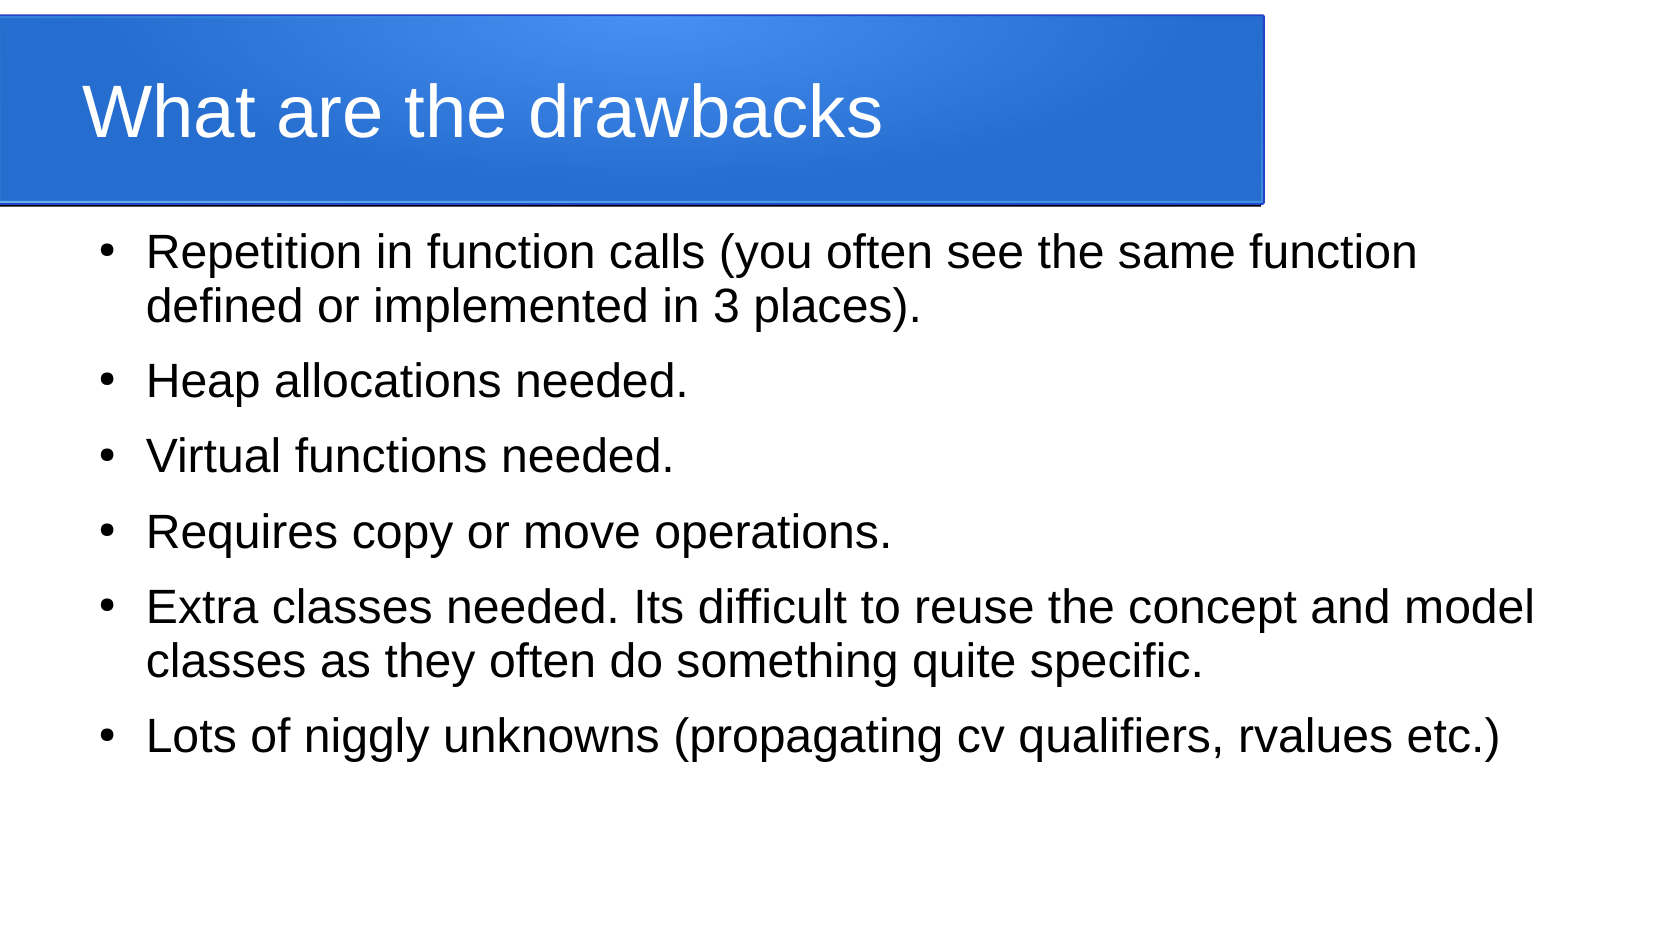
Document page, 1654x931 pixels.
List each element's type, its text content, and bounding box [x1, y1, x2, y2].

list Repetition in function calls (you often see the same function defined or implemented in 3 places). Heap allocations needed. Virtual functions needed. Requires copy or move operations. Extra classes needed. Its difficult to reuse the concept and model classes as they often do something quite specific. Lots of niggly unknowns (propagating cv qualifiers, rvalues etc.) [82, 224, 1571, 764]
title What are the drawbacks [82, 35, 1235, 189]
